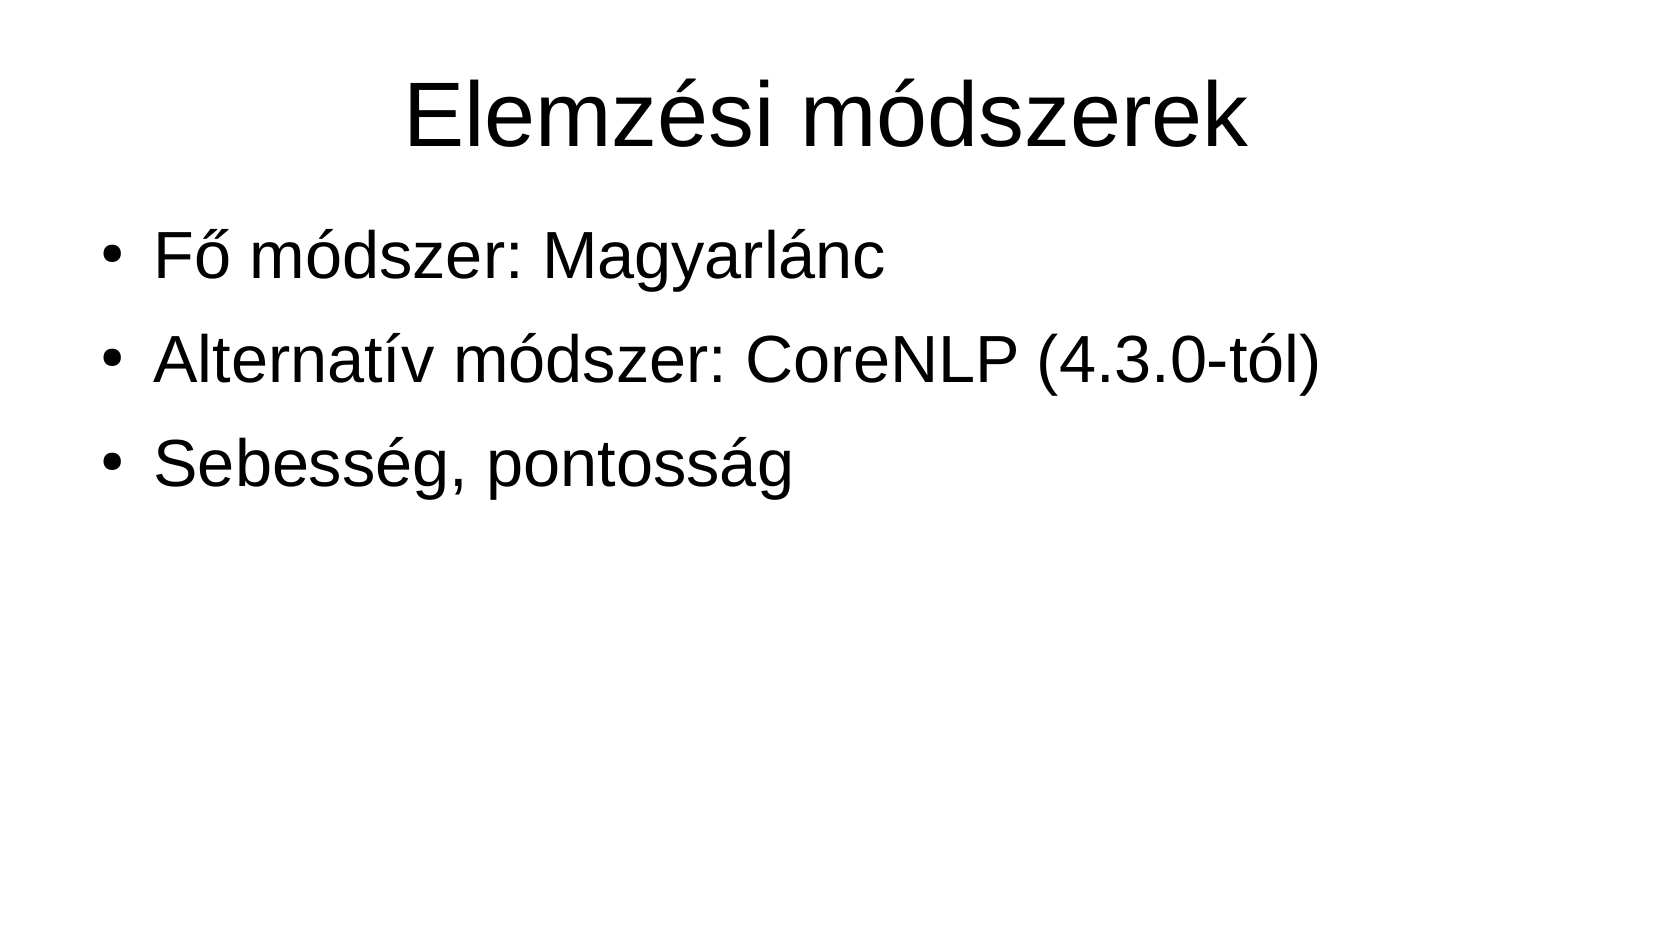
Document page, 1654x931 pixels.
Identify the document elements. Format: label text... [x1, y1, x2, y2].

title Elemzési módszerek [82, 37, 1571, 193]
list Fő módszer: Magyarlánc Alternatív módszer: CoreNLP (4.3.0-tól) Sebesség, pontosság [82, 217, 1571, 758]
